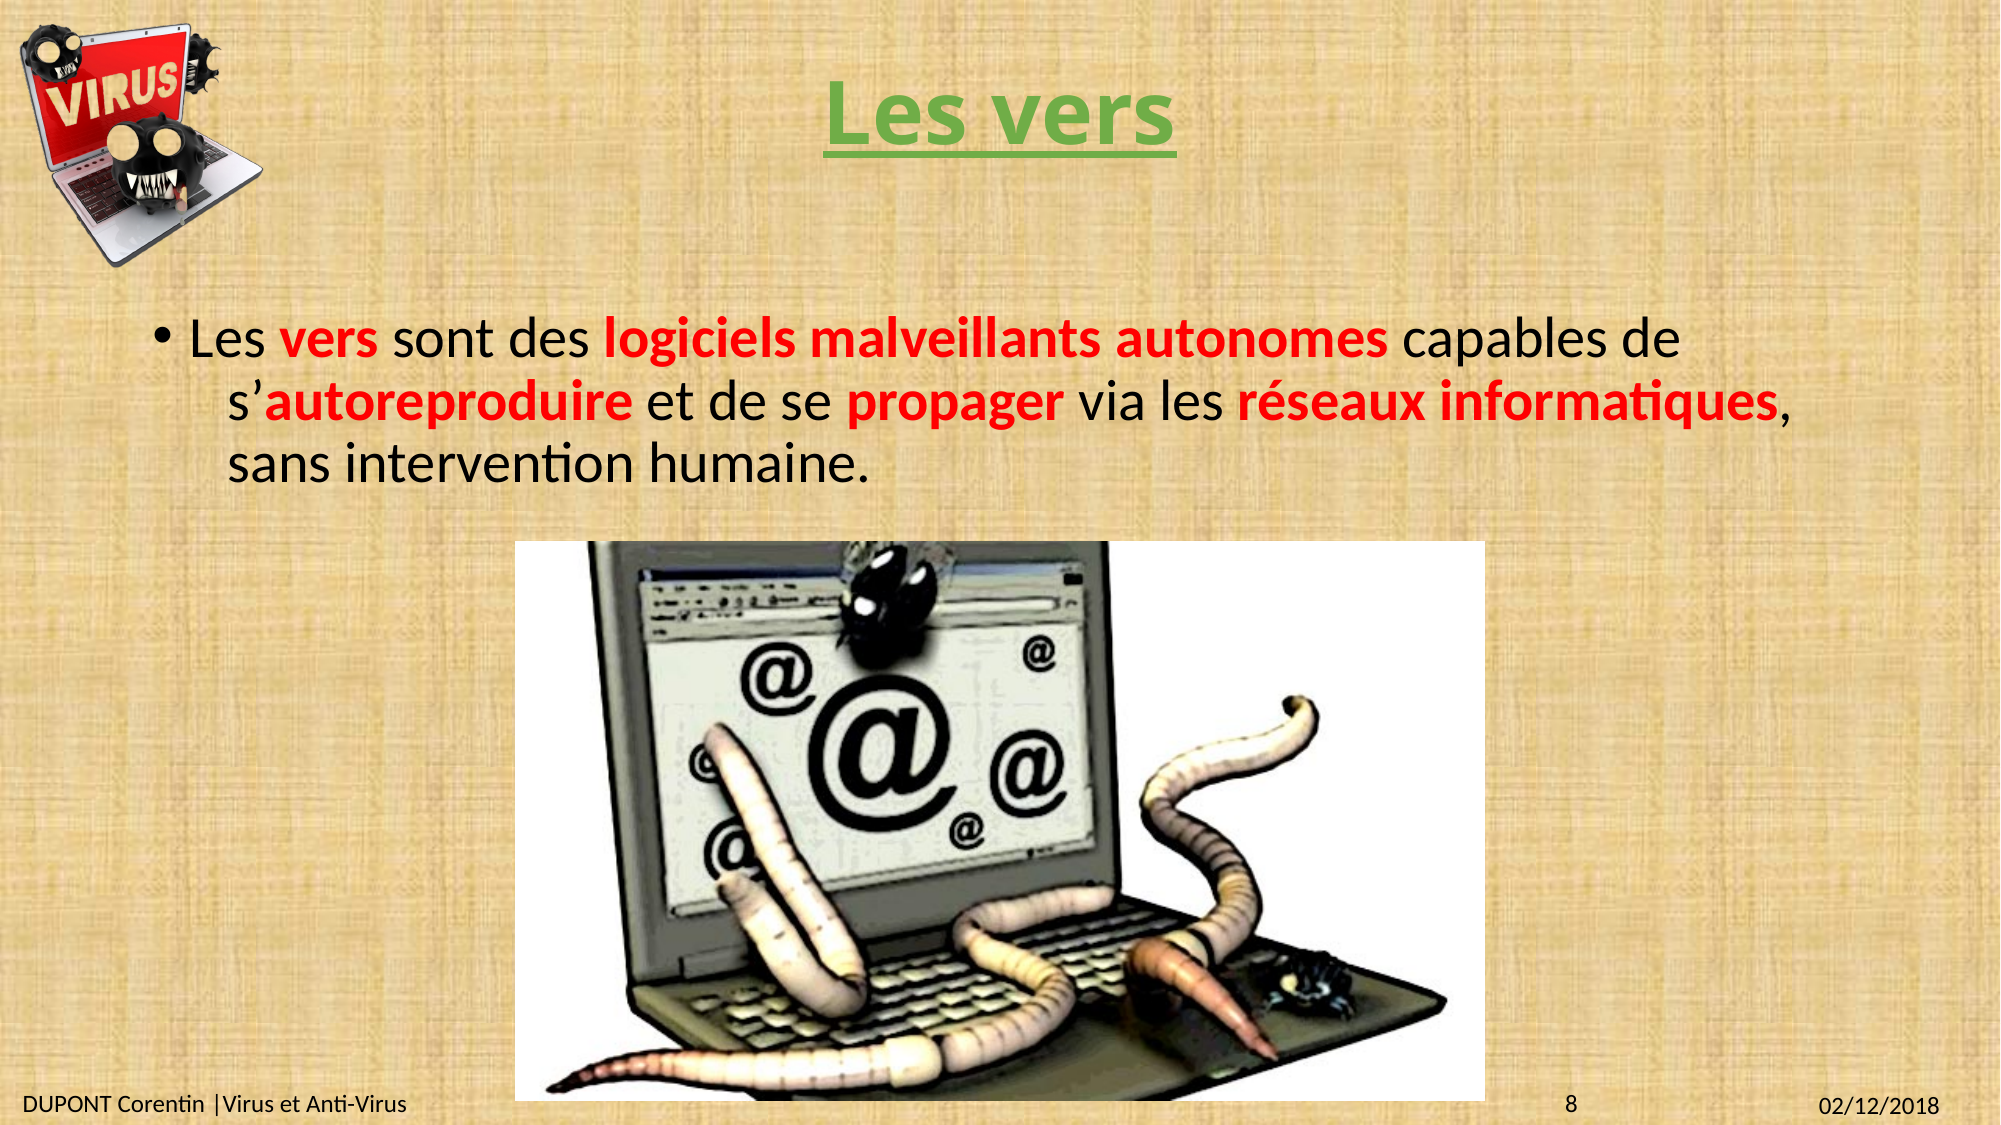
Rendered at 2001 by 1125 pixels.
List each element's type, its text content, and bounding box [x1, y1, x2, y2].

picture [515, 541, 1485, 1101]
text_box [1550, 1072, 2000, 1125]
picture [0, 0, 431, 431]
text_box 02/12/2018 [1803, 1074, 2000, 1125]
list Les vers sont des logiciels malveillants autonomes capables de s’autoreproduire et de se propager via les réseaux informatiques, sans intervention humaine. [137, 299, 1863, 1014]
text_box DUPONT Corentin |Virus et Anti-Virus [0, 1072, 553, 1125]
title Les vers [431, 59, 1863, 278]
